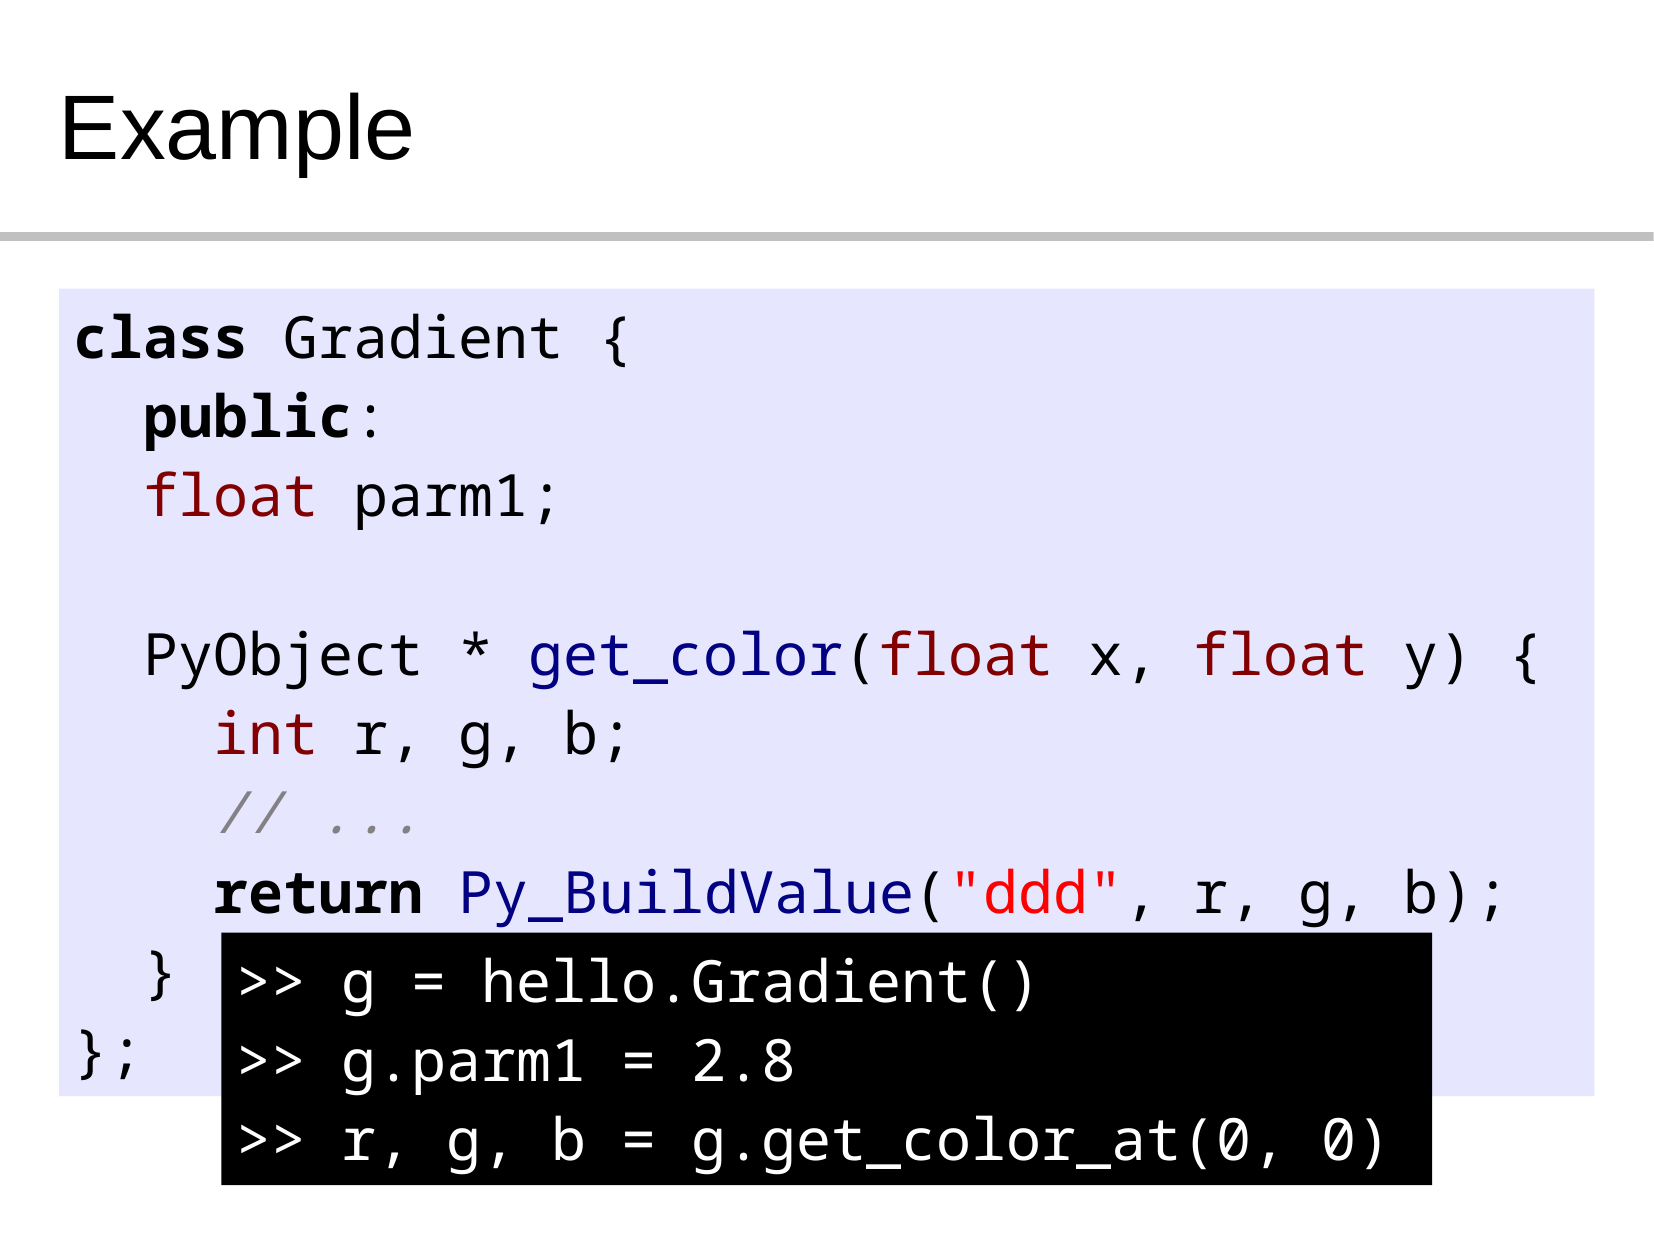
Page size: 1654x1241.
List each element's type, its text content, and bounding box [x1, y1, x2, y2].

text_box class Gradient { public: float parm1; PyObject * get_color(float x, float y) { int r, g, b; // ... return Py_BuildValue("ddd", r, g, b); } }; [59, 288, 1595, 886]
title Example [59, 49, 1595, 207]
text_box >> g = hello.Gradient() >> g.parm1 = 2.8 >> r, g, b = g.get_color_at(0, 0) [221, 932, 1433, 1152]
